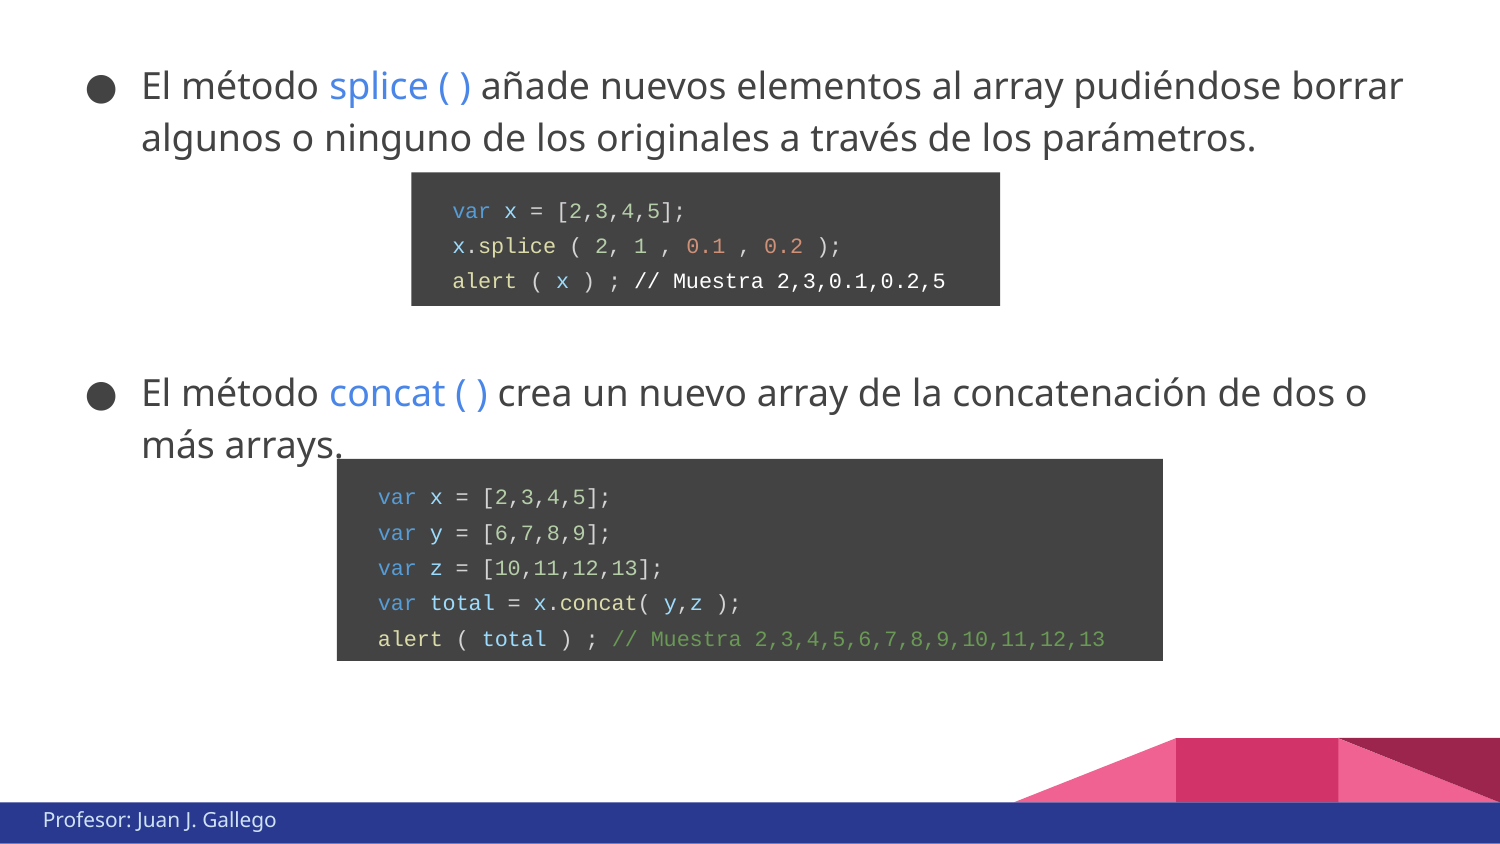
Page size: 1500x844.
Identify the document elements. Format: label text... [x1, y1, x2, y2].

text_box var x = [2,3,4,5]; x.splice ( 2, 1 , 0.1 , 0.2 ); alert ( x ) ; // Muestra 2,3,0.1,0.2,5 [411, 172, 1001, 306]
list El método splice ( ) añade nuevos elementos al array pudiéndose borrar algunos o ninguno de los originales a través de los parámetros. El método concat ( ) crea un nuevo array de la concatenación de dos o más arrays. [51, 40, 1449, 750]
text_box var x = [2,3,4,5]; var y = [6,7,8,9]; var z = [10,11,12,13]; var total = x.concat( y,z ); alert ( total ) ; // Muestra 2,3,4,5,6,7,8,9,10,11,12,13 [336, 458, 1163, 661]
